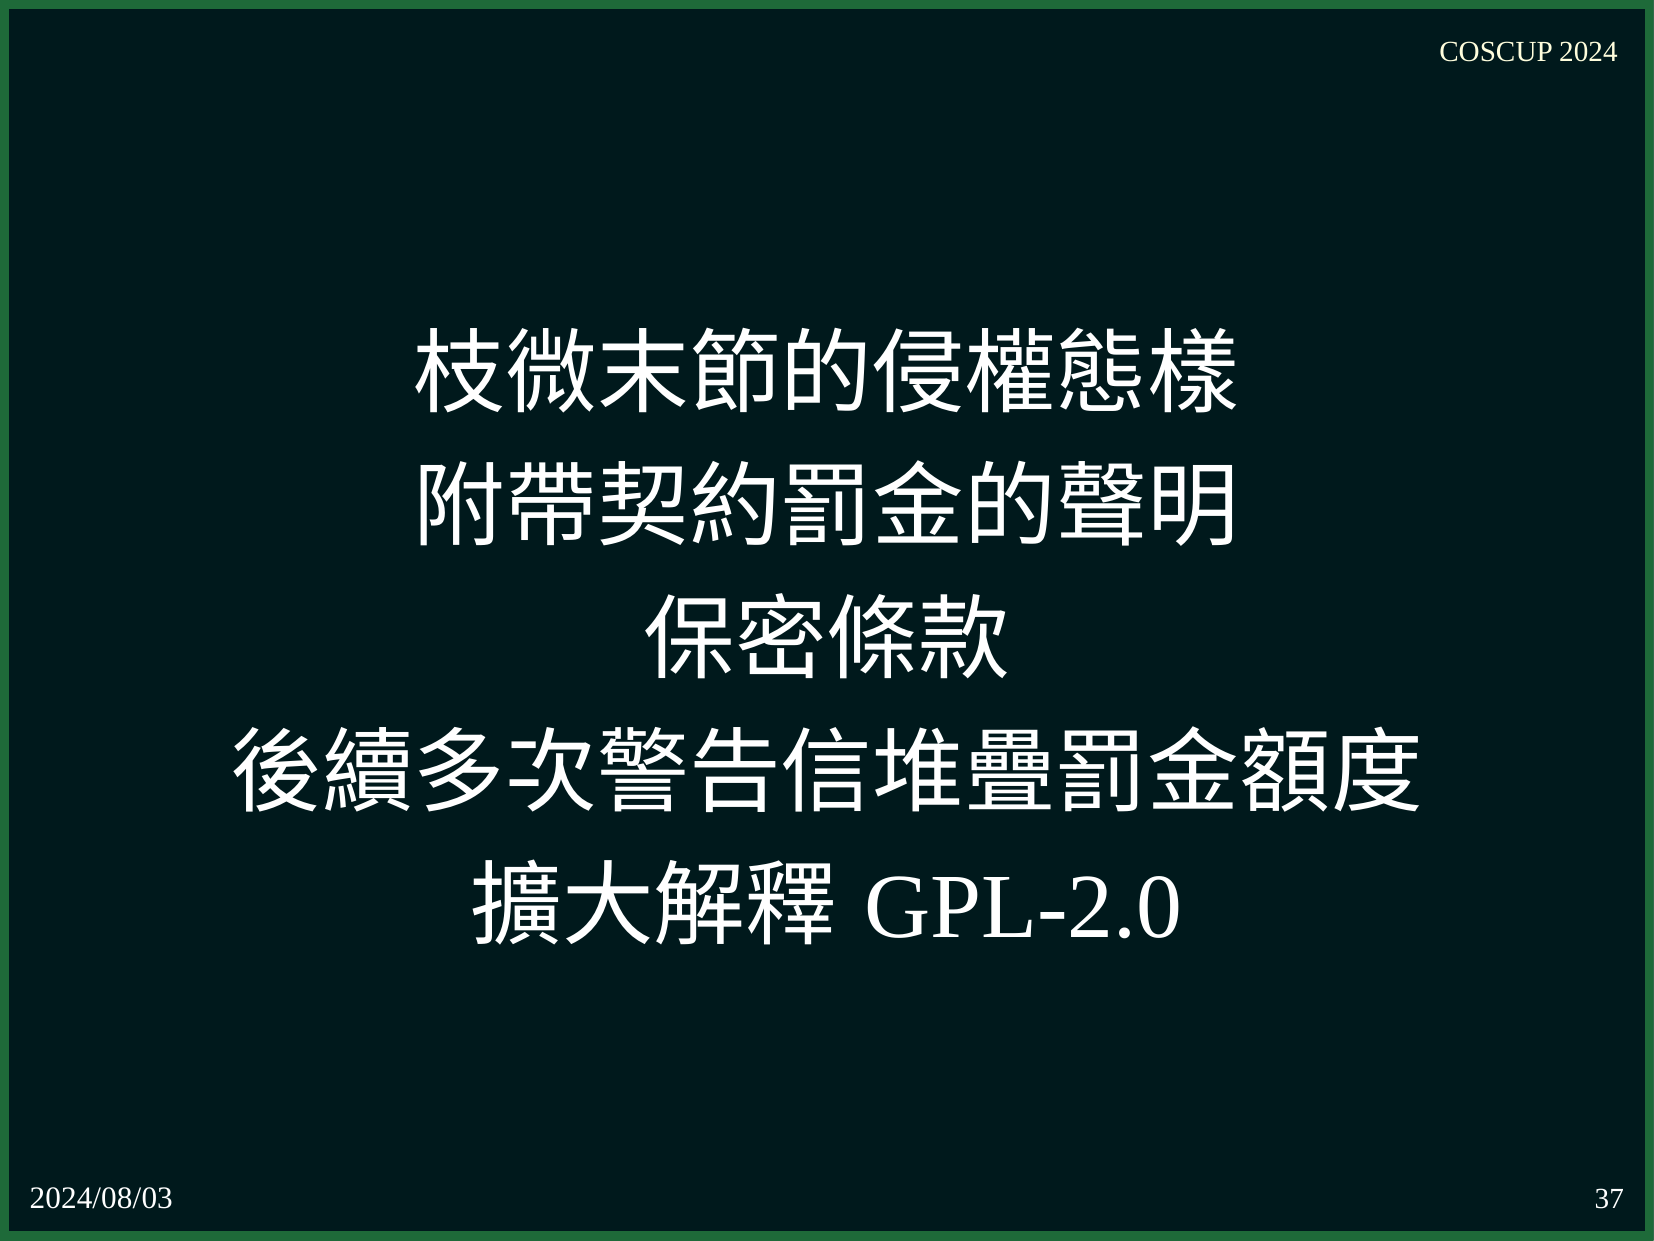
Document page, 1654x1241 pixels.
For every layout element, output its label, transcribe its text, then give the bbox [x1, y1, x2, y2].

title 枝微末節的侵權態樣 附帶契約罰金的聲明 保密條款 後續多次警告信堆疊罰金額度 擴大解釋GPL-2.0 [82, 289, 1571, 974]
